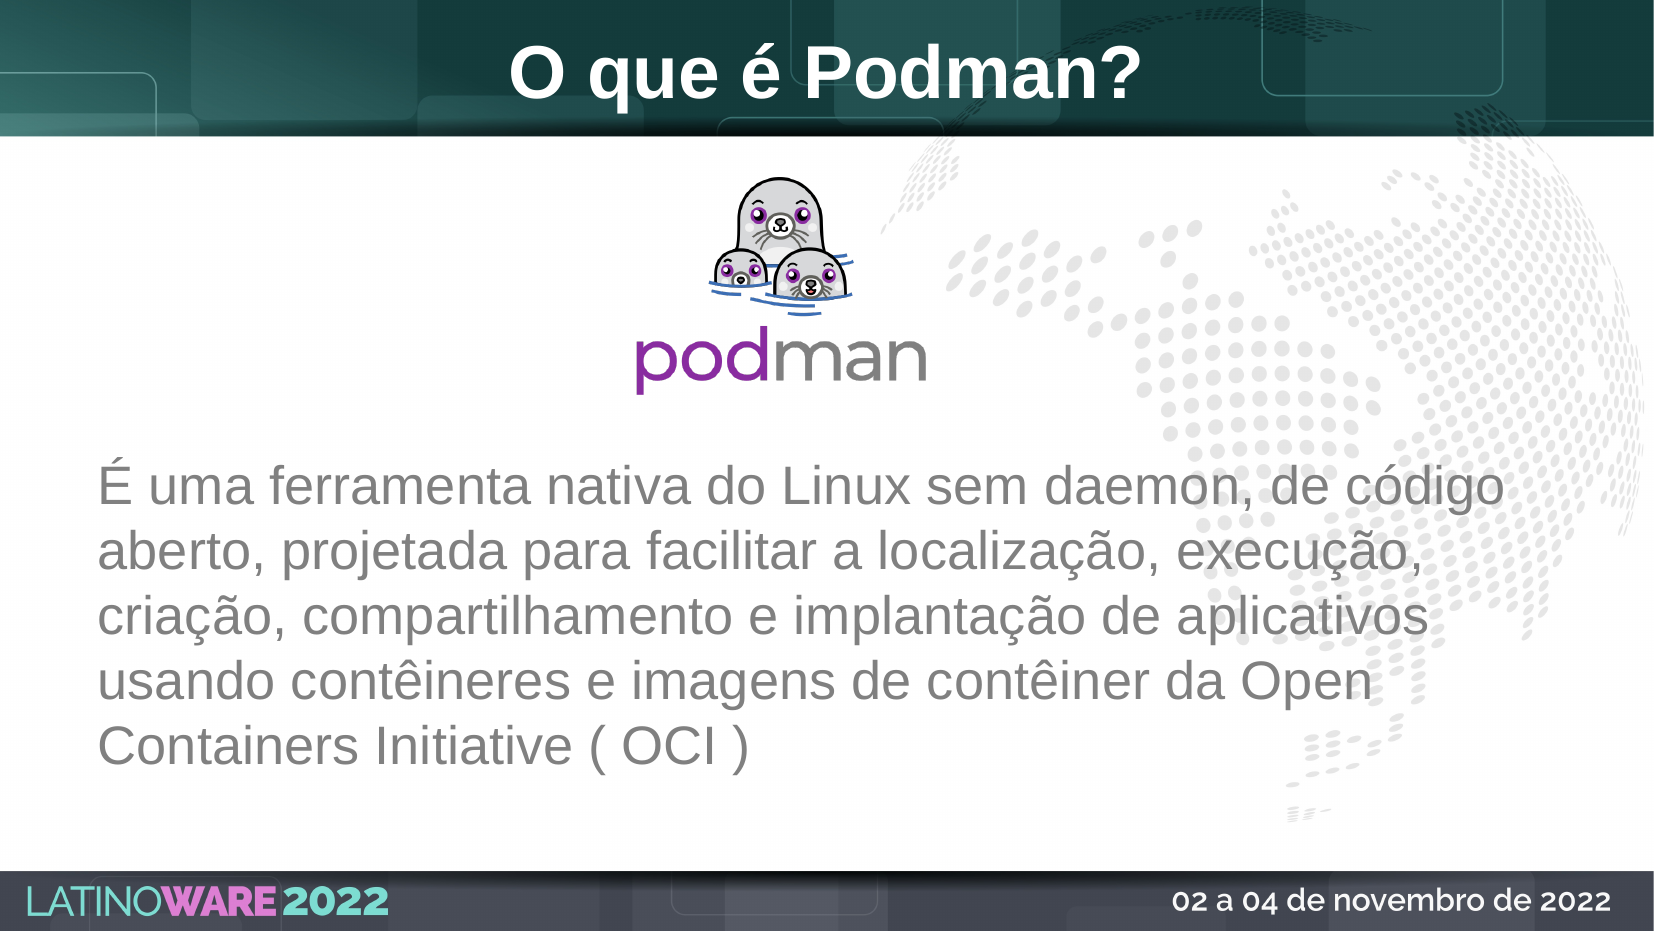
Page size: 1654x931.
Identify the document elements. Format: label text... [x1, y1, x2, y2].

text_box O que é Podman? [135, 8, 1518, 129]
text_box É uma ferramenta nativa do Linux sem daemon, de código aberto, projetada para facilitar a localização, execução, criação, compartilhamento e implantação de aplicativos usando contêineres e imagens de contêiner da Open Containers Initiative ( OCI ) [82, 442, 1571, 931]
picture [0, 0, 1654, 931]
